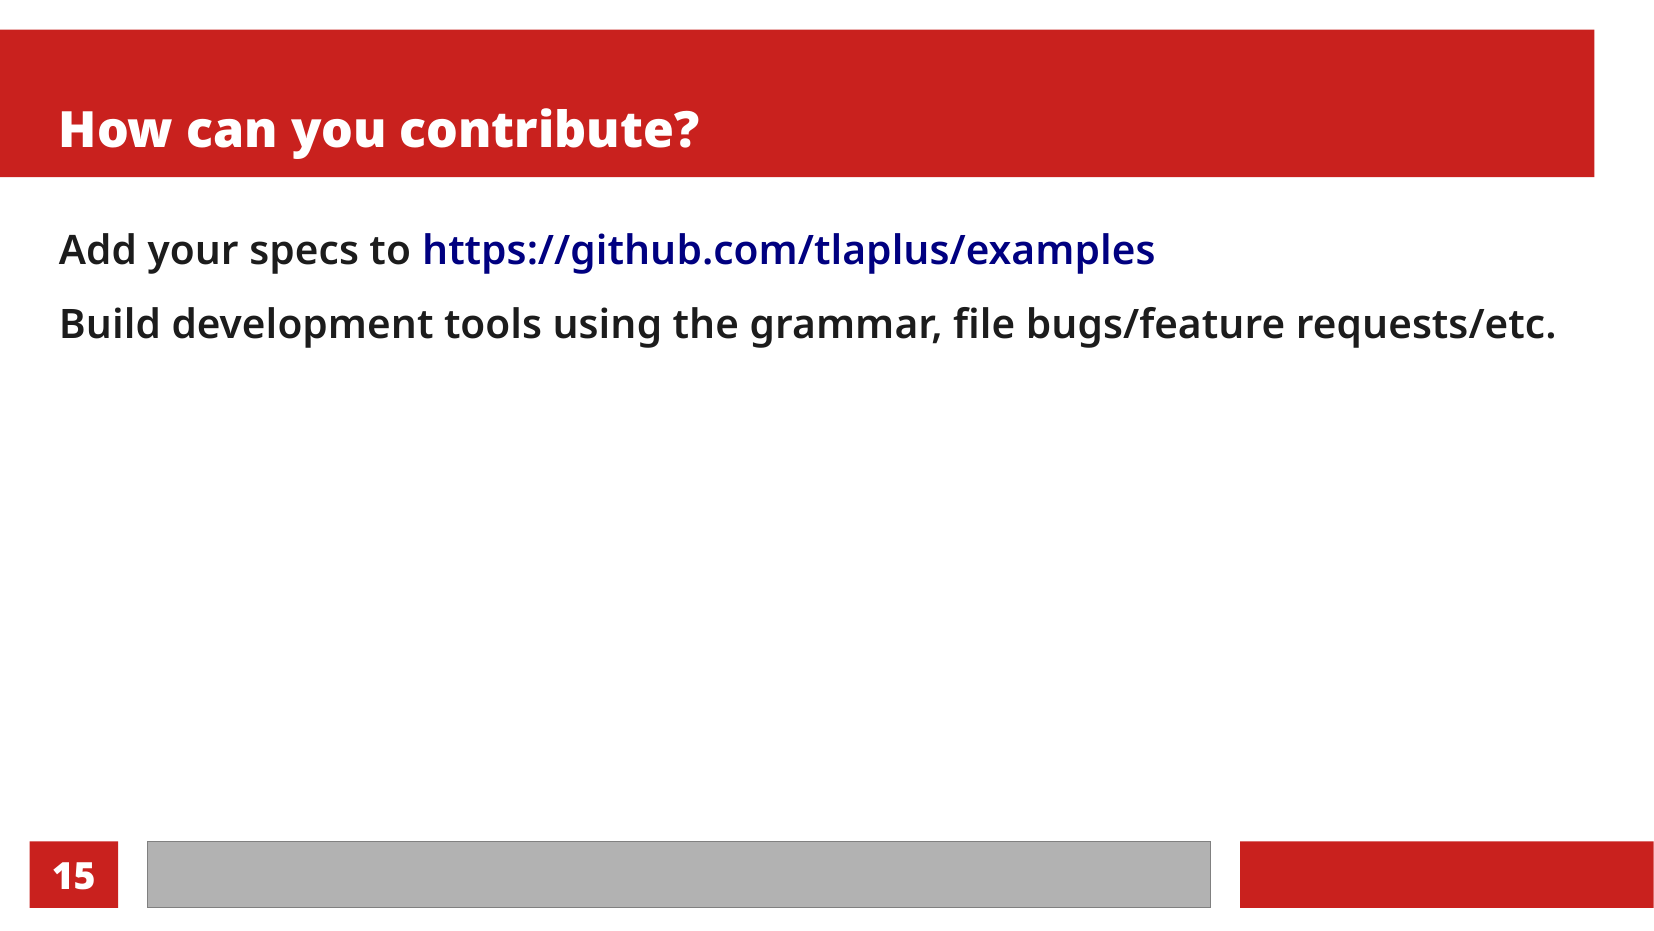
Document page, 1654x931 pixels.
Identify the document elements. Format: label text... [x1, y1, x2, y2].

title How can you contribute? [59, 44, 1595, 163]
list Add your specs to https://github.com/tlaplus/examples Build development tools using the grammar, file bugs/feature requests/etc. [59, 221, 1565, 798]
